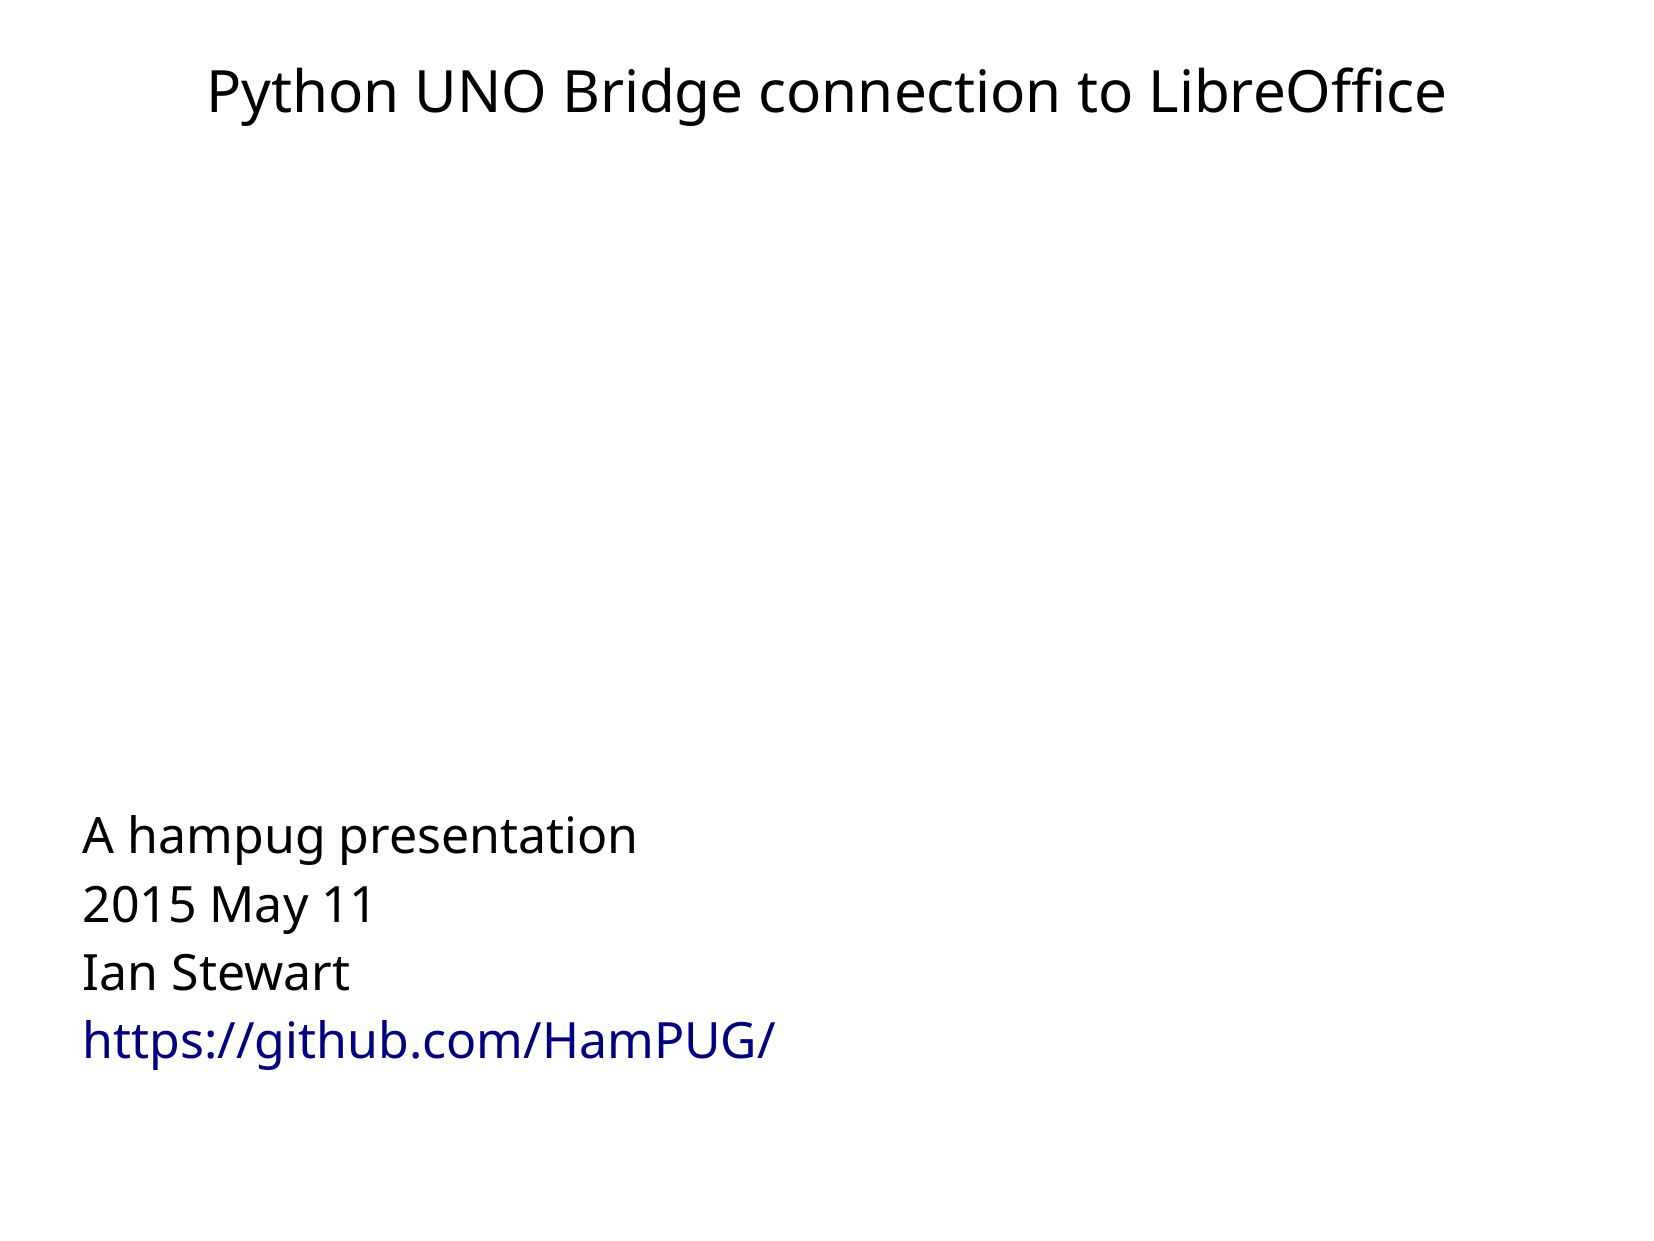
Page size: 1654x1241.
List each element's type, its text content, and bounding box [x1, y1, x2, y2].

text_box A hampug presentation 2015 May 11 Ian Stewart https://github.com/HamPUG/ [82, 833, 1571, 1109]
title Python UNO Bridge connection to LibreOffice [82, 49, 1571, 130]
